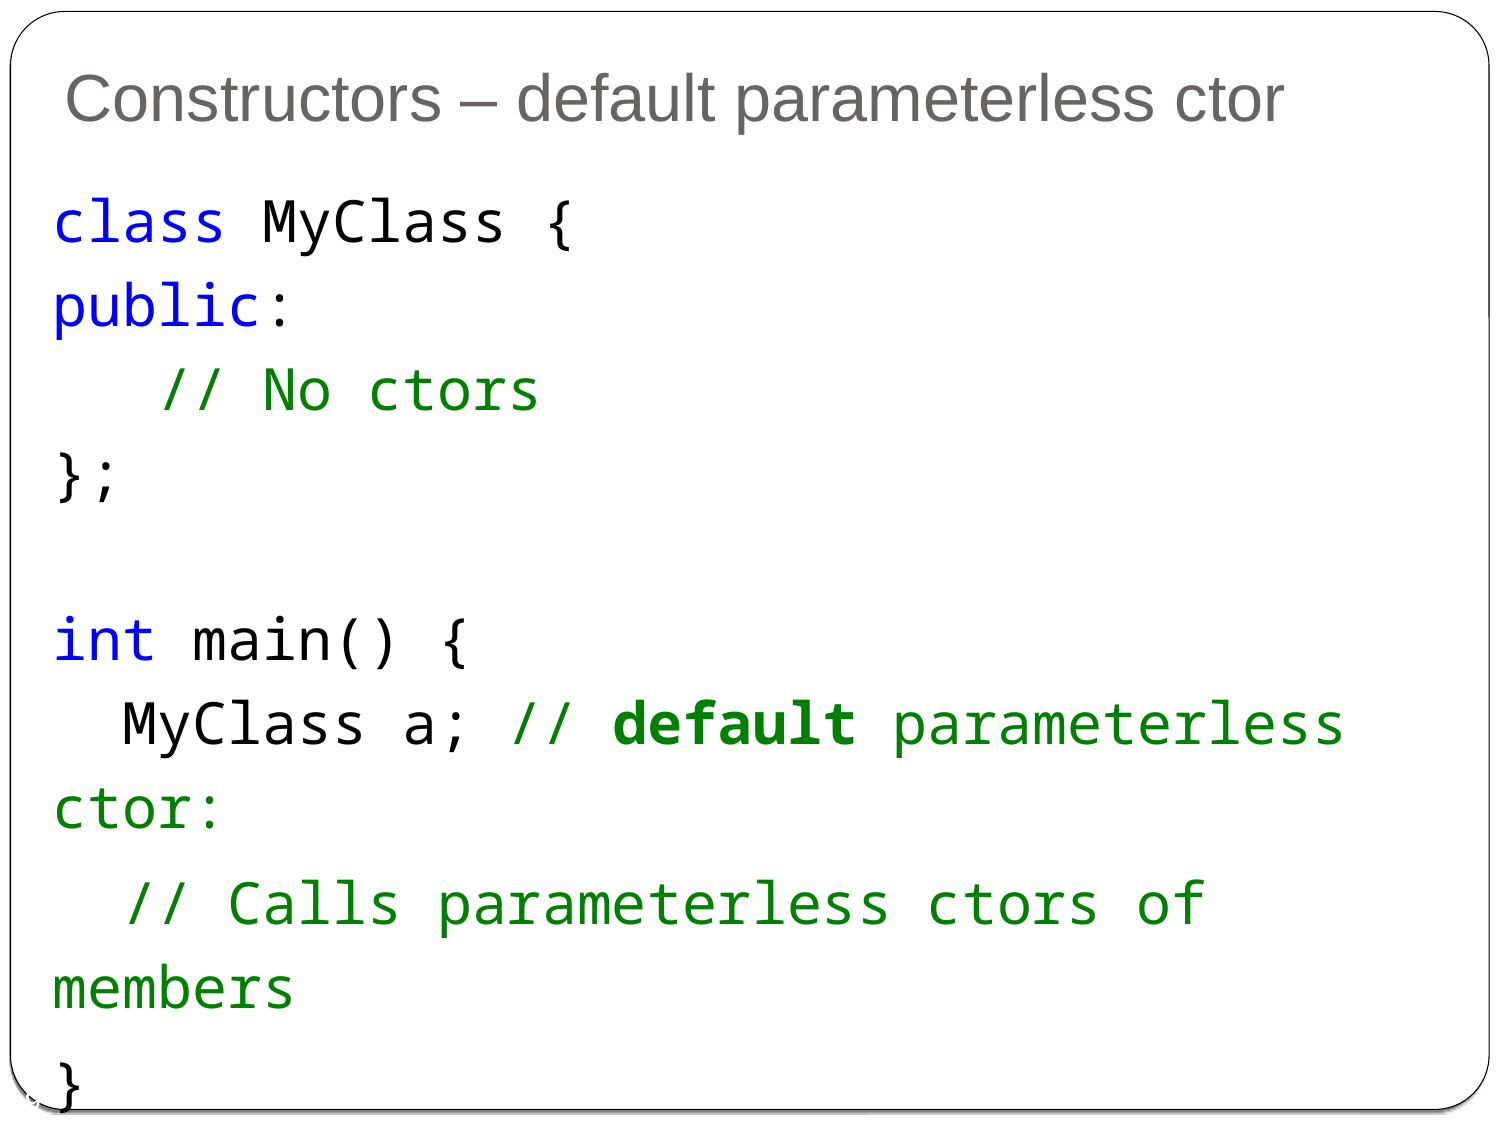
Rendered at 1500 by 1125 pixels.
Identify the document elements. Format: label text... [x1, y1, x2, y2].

title Constructors – default parameterless ctor [50, 24, 1450, 150]
slide_number <number> [0, 1074, 50, 1125]
list class MyClass { public: // No ctors }; int main() { MyClass a; // default parameterless ctor: // Calls parameterless ctors of members } [37, 162, 1463, 1088]
